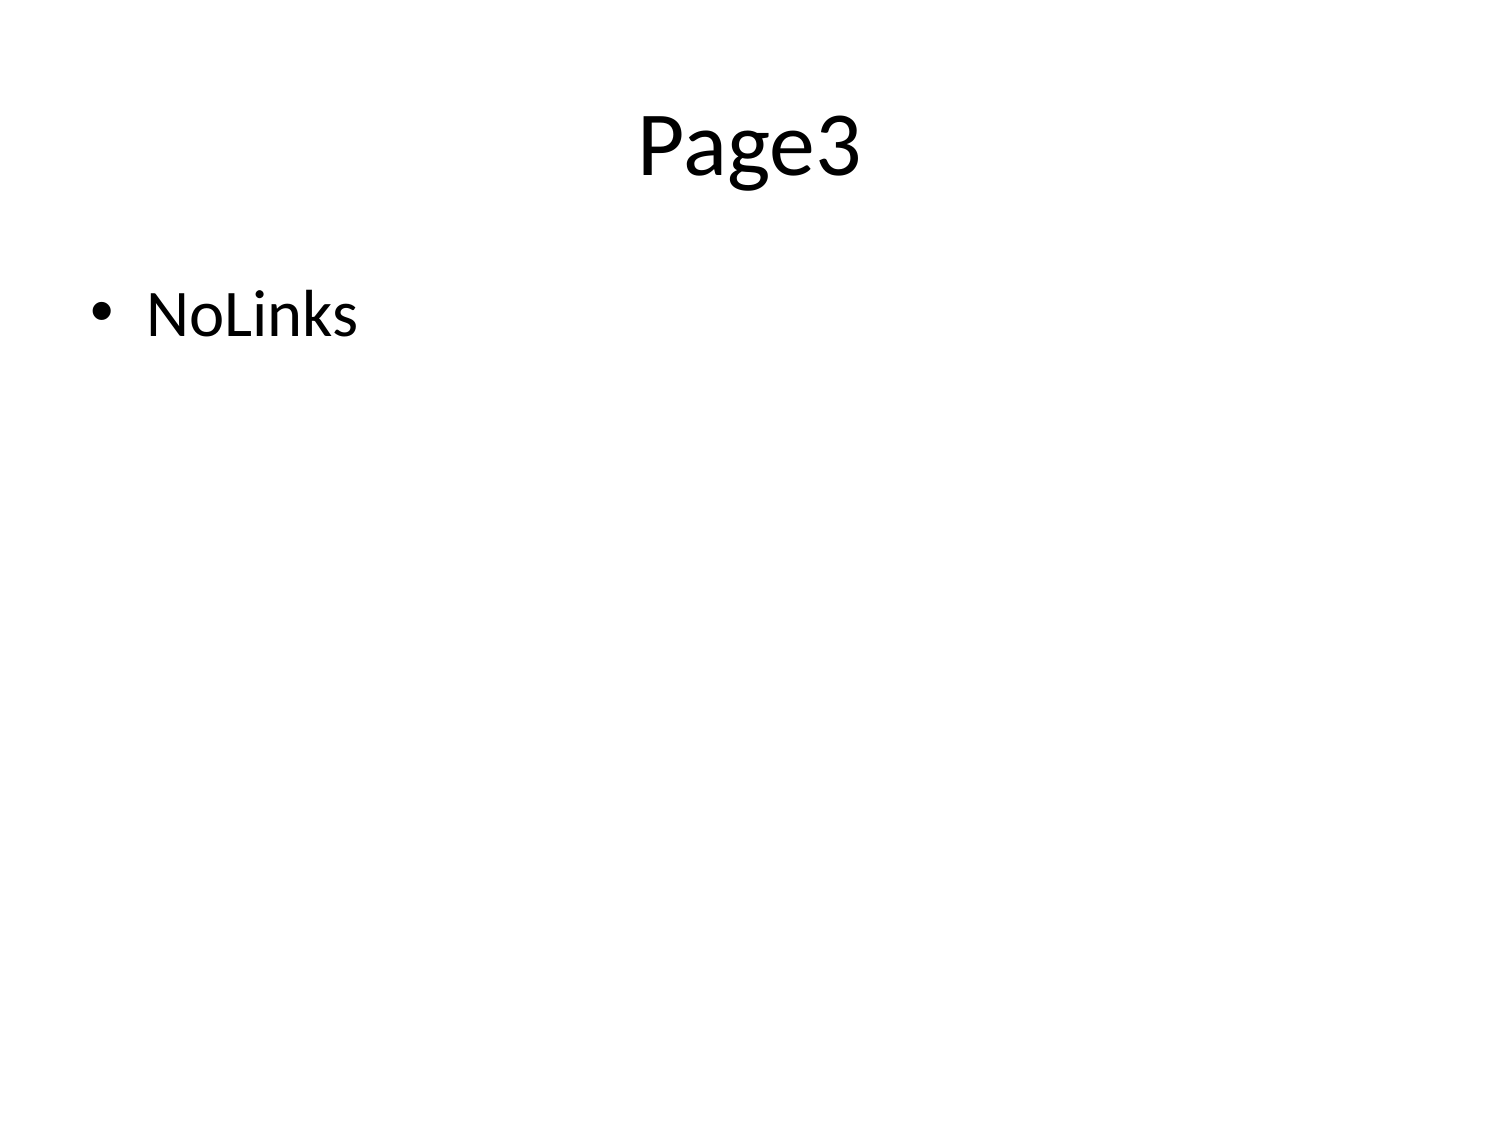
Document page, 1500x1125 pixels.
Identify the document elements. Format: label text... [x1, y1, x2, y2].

list NoLinks [75, 262, 1425, 1005]
title Page3 [75, 45, 1425, 233]
